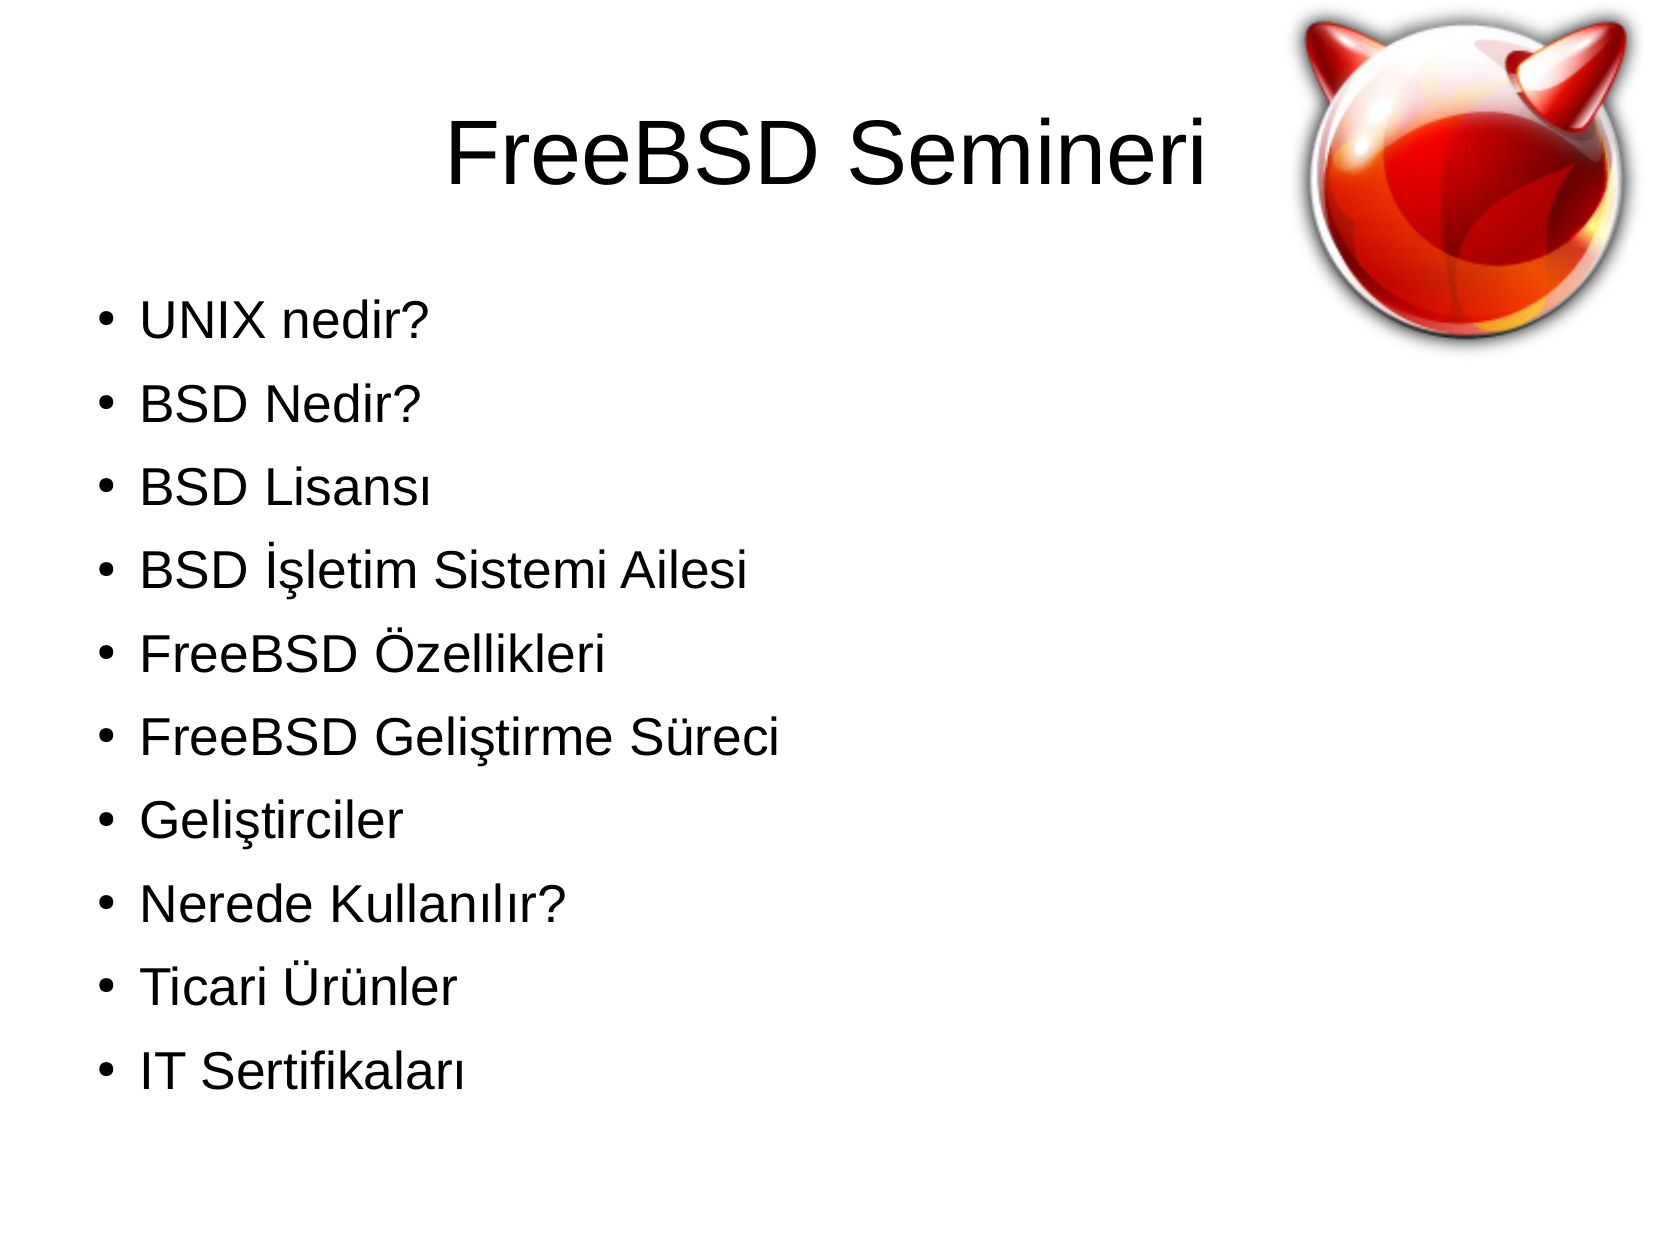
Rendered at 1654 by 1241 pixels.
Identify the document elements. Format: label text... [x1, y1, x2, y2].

picture [1282, 0, 1654, 365]
title FreeBSD Semineri [82, 49, 1282, 257]
list UNIX nedir? BSD Nedir? BSD Lisansı BSD İşletim Sistemi Ailesi FreeBSD Özellikleri FreeBSD Geliştirme Süreci Geliştirciler Nerede Kullanılır? Ticari Ürünler IT Sertifikaları [82, 290, 1571, 1109]
